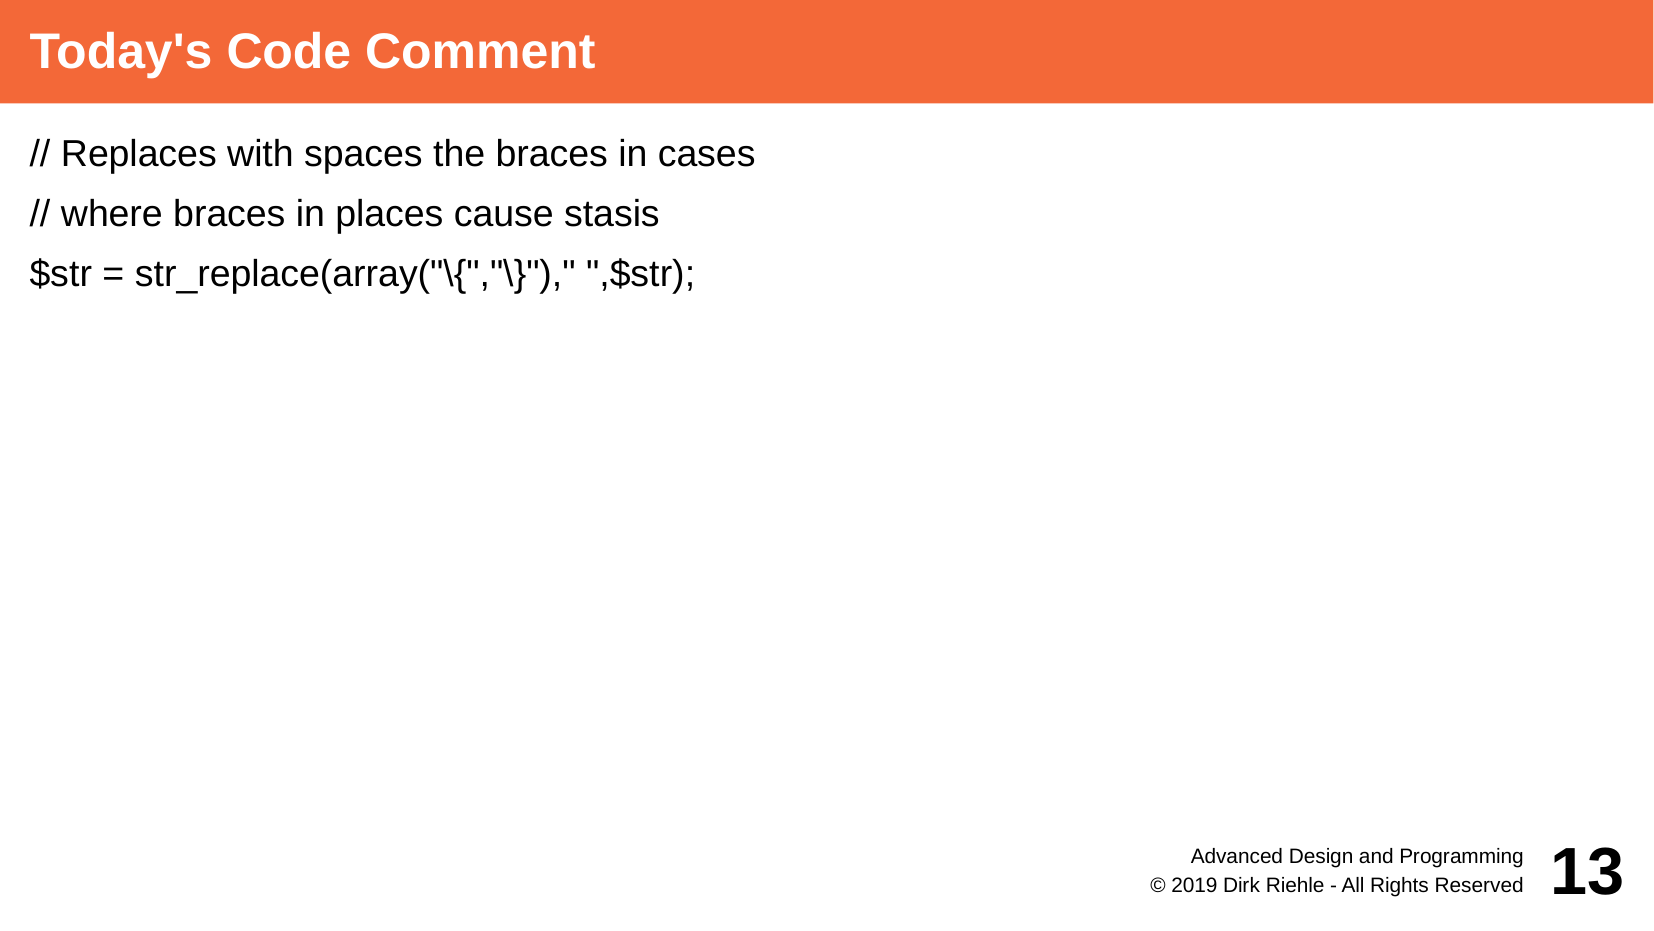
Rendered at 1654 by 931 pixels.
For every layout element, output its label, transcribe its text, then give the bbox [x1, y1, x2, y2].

list // Replaces with spaces the braces in cases // where braces in places cause stasis $str = str_replace(array("\{","\}")," ",$str); [29, 132, 1625, 813]
title Today's Code Comment [0, 0, 1654, 104]
